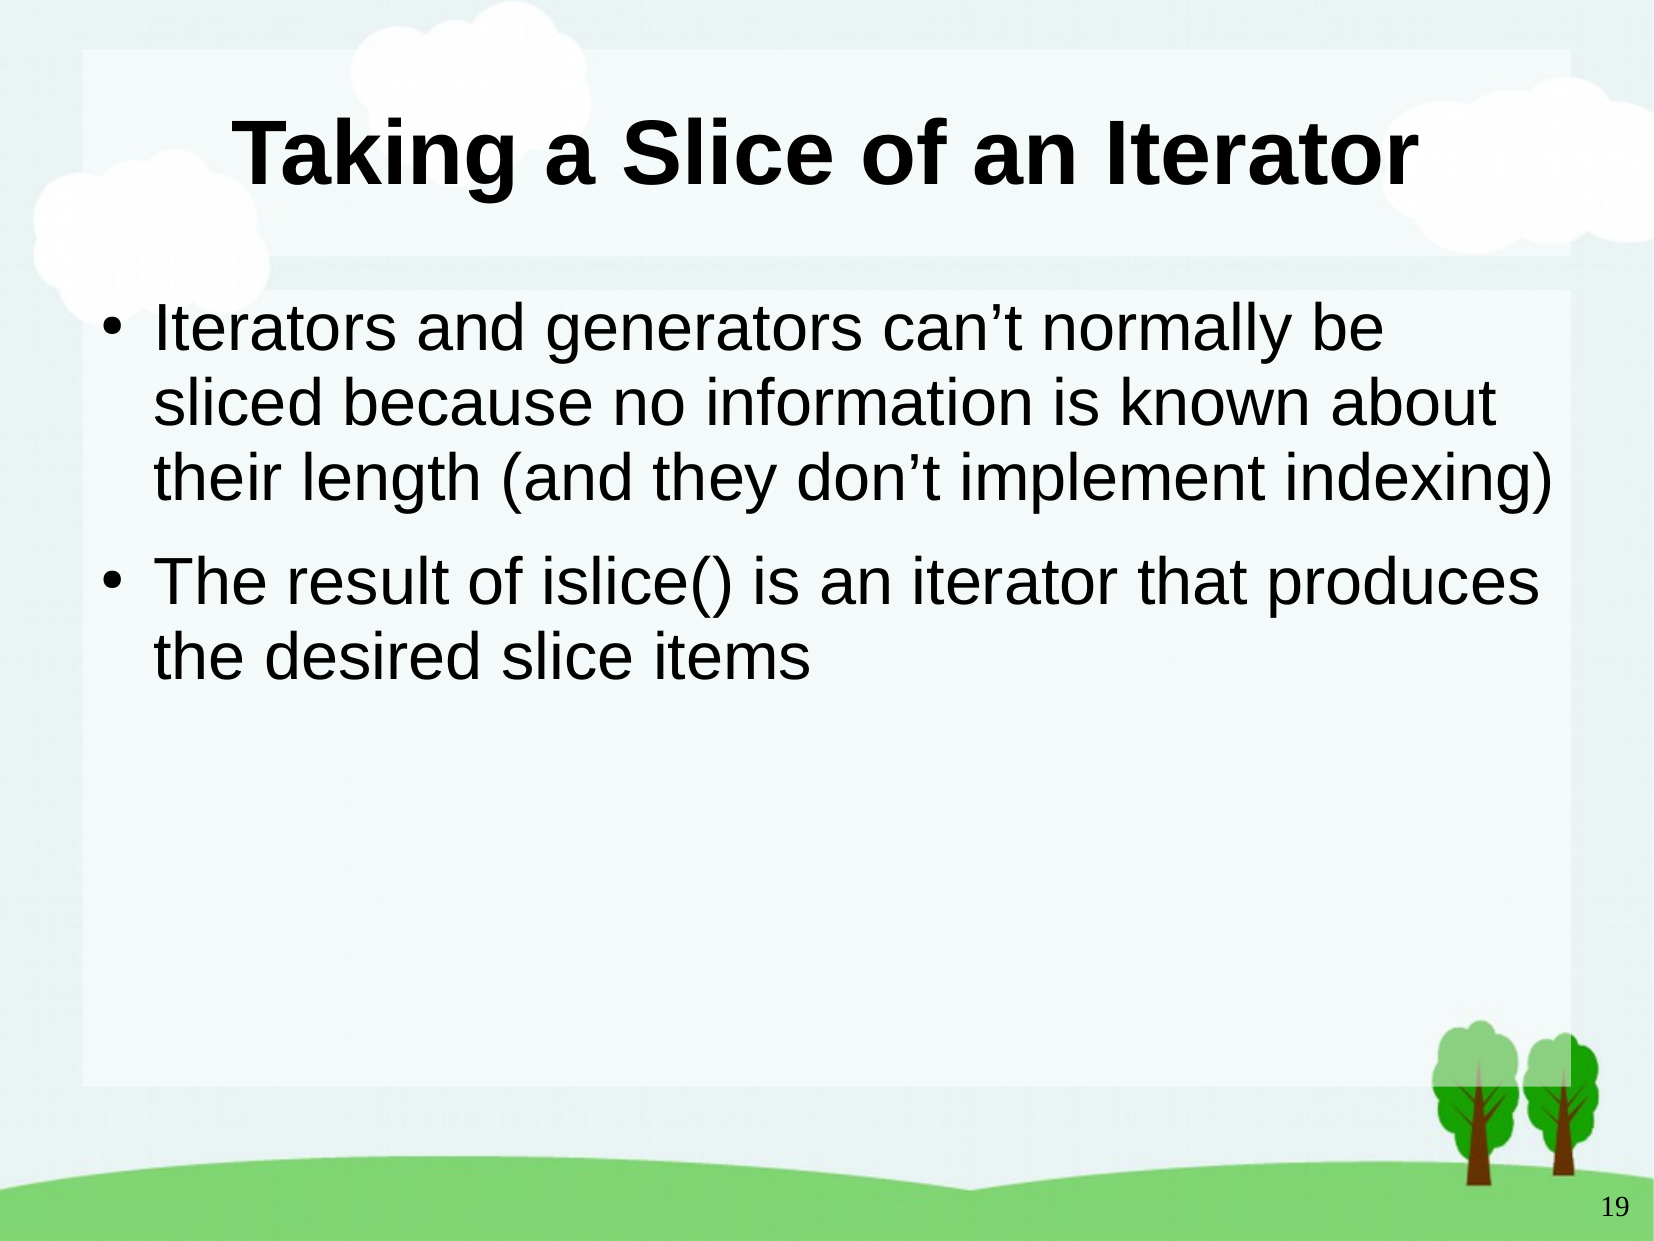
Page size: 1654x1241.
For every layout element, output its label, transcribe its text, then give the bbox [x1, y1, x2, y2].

list Iterators and generators can’t normally be sliced because no information is known about their length (and they don’t implement indexing) The result of islice() is an iterator that produces the desired slice items [82, 290, 1571, 1087]
picture [0, 0, 1654, 1241]
title Taking a Slice of an Iterator [82, 49, 1571, 257]
